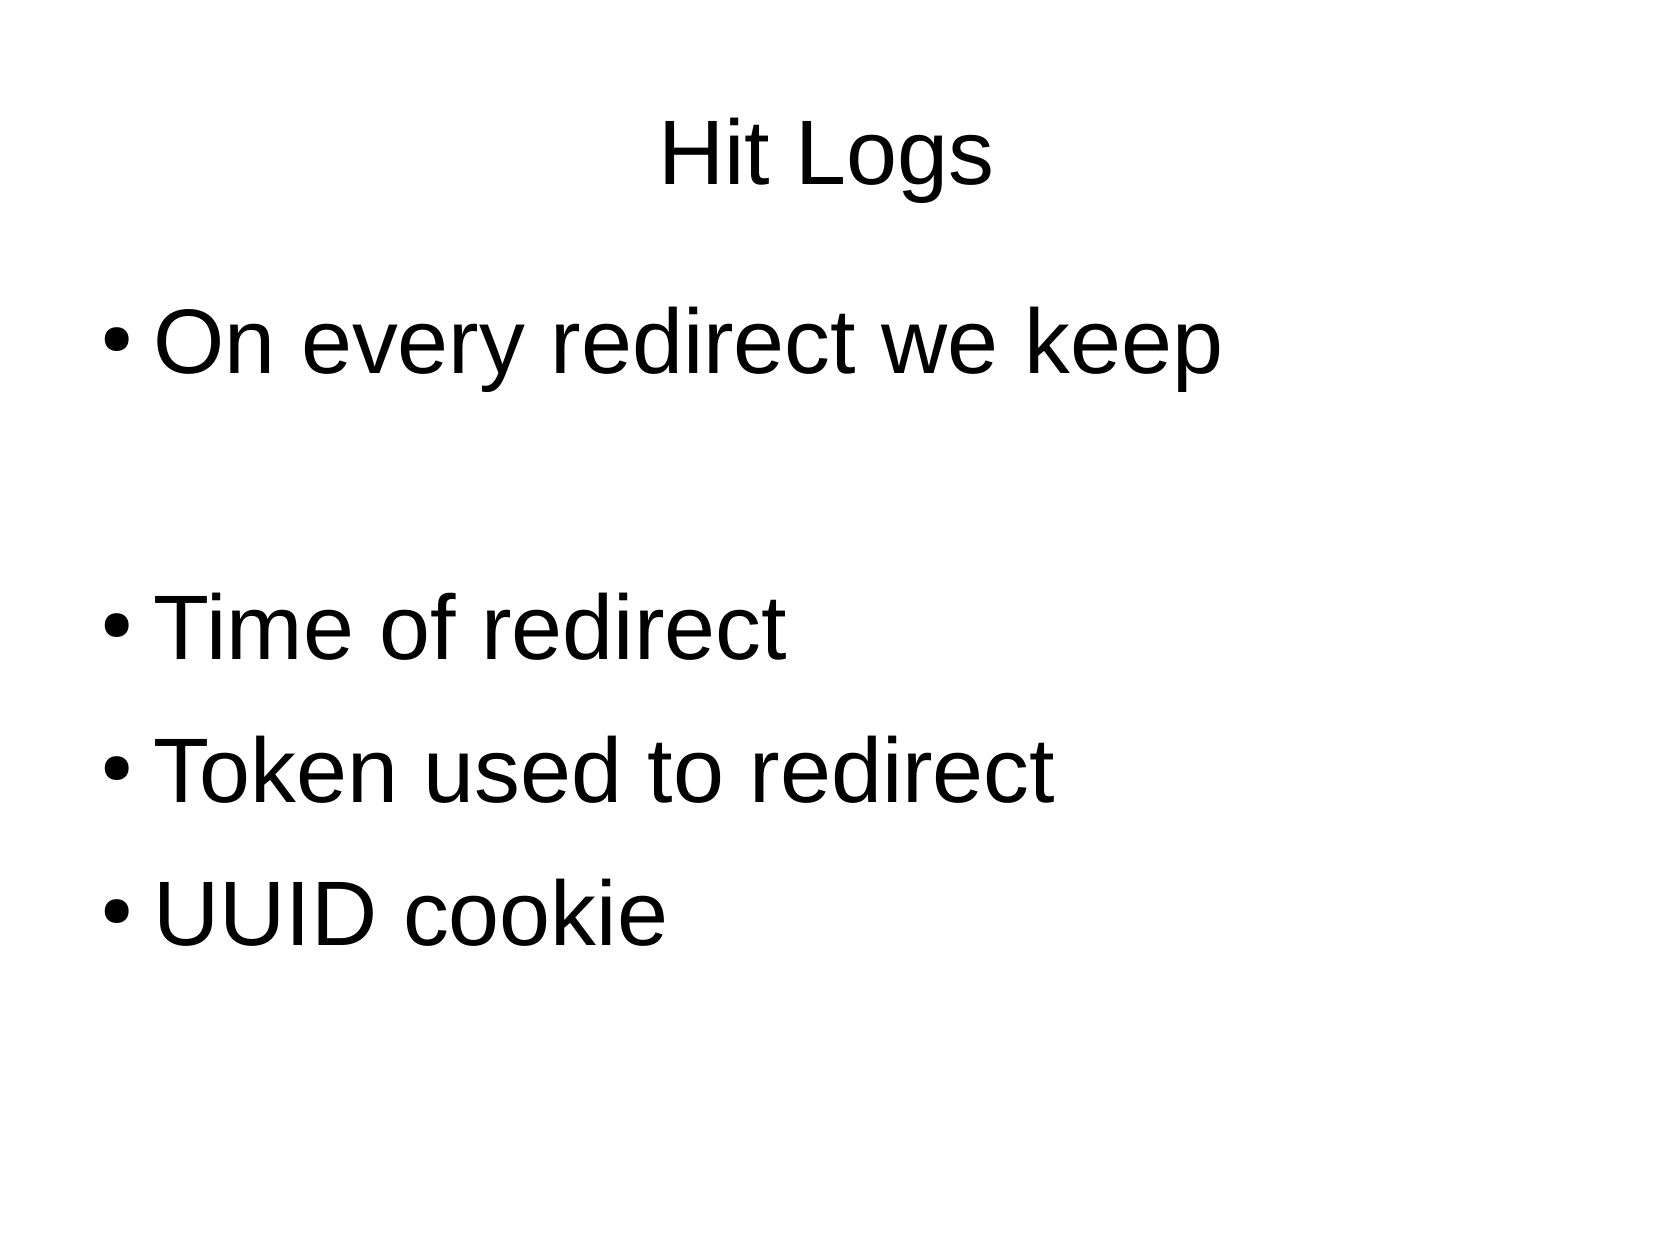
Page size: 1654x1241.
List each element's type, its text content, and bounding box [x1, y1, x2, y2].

list On every redirect we keep Time of redirect Token used to redirect UUID cookie [82, 290, 1571, 1010]
title Hit Logs [82, 49, 1571, 257]
